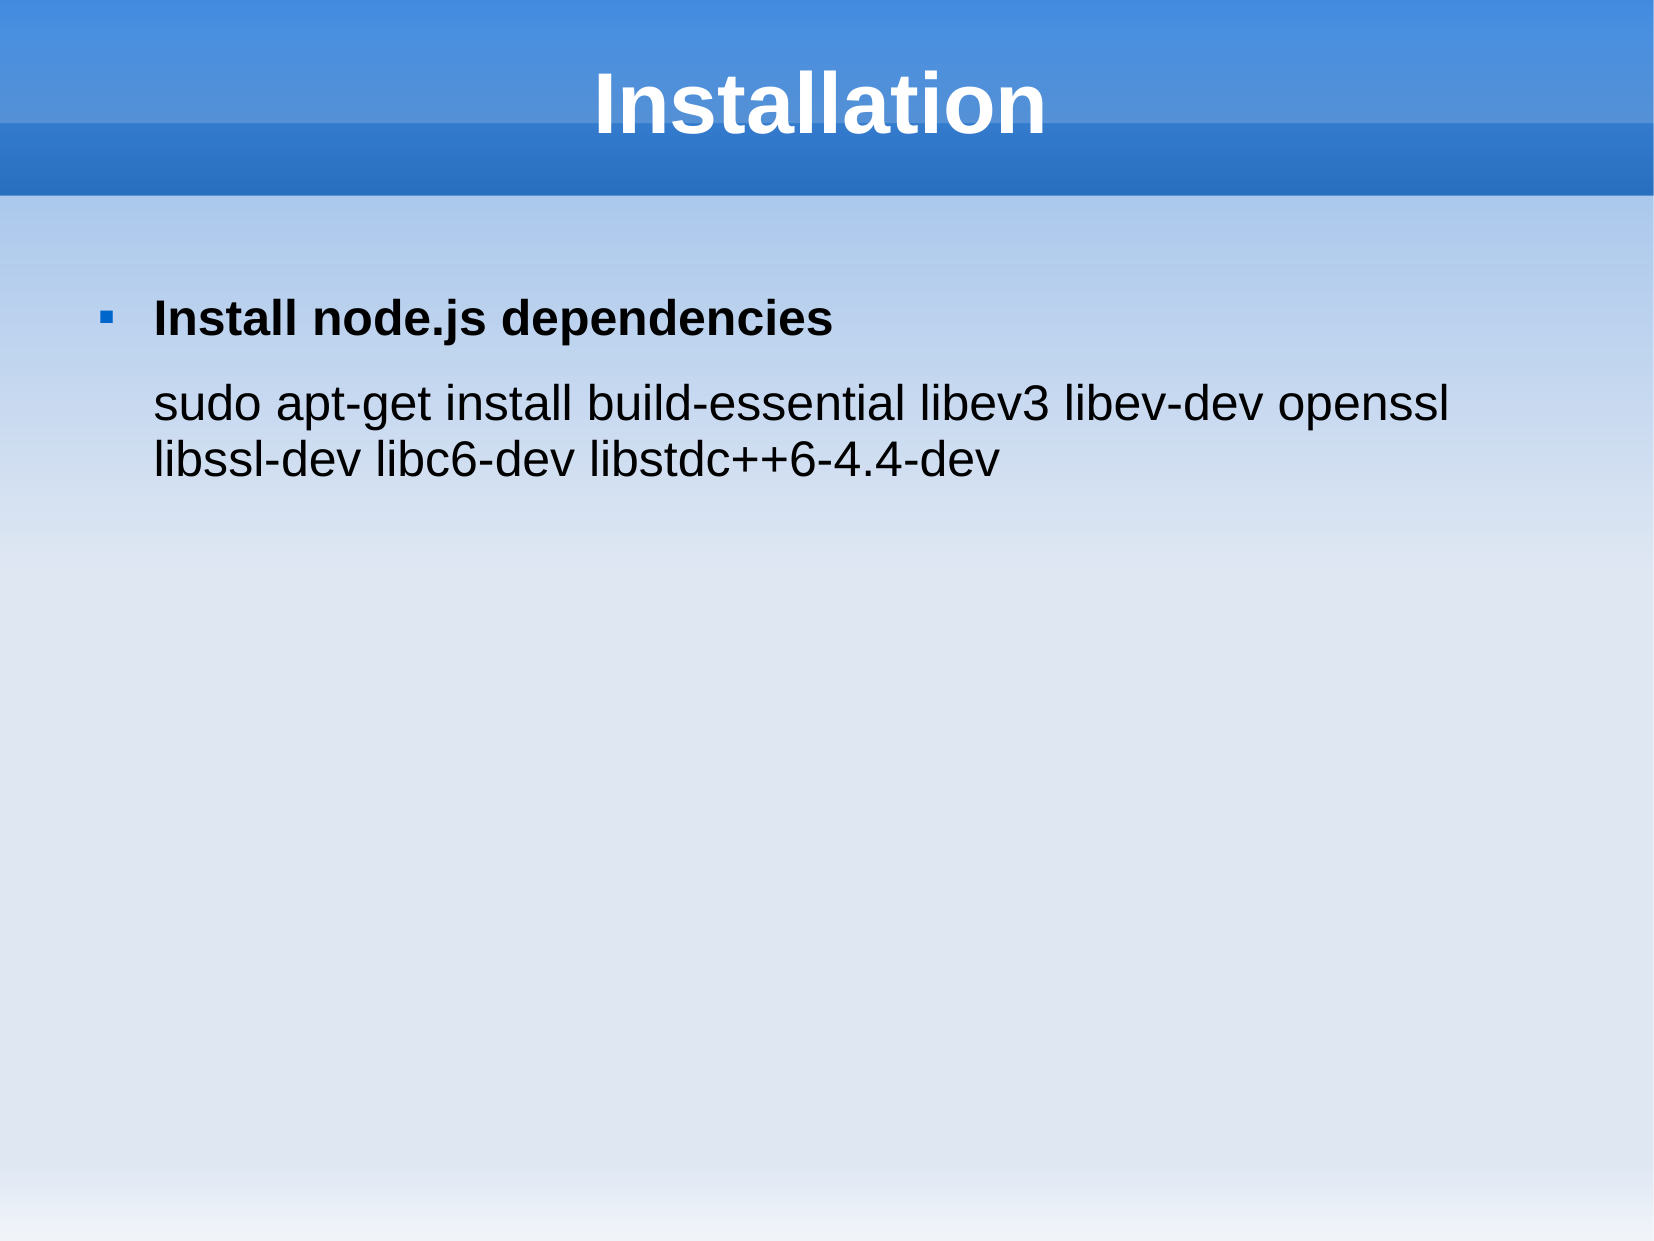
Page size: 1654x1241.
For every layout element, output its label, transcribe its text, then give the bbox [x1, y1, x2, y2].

picture [0, 0, 1654, 1241]
list Install node.js dependencies sudo apt-get install build-essential libev3 libev-dev openssl libssl-dev libc6-dev libstdc++6-4.4-dev [82, 290, 1571, 1109]
title Installation [76, 0, 1565, 208]
